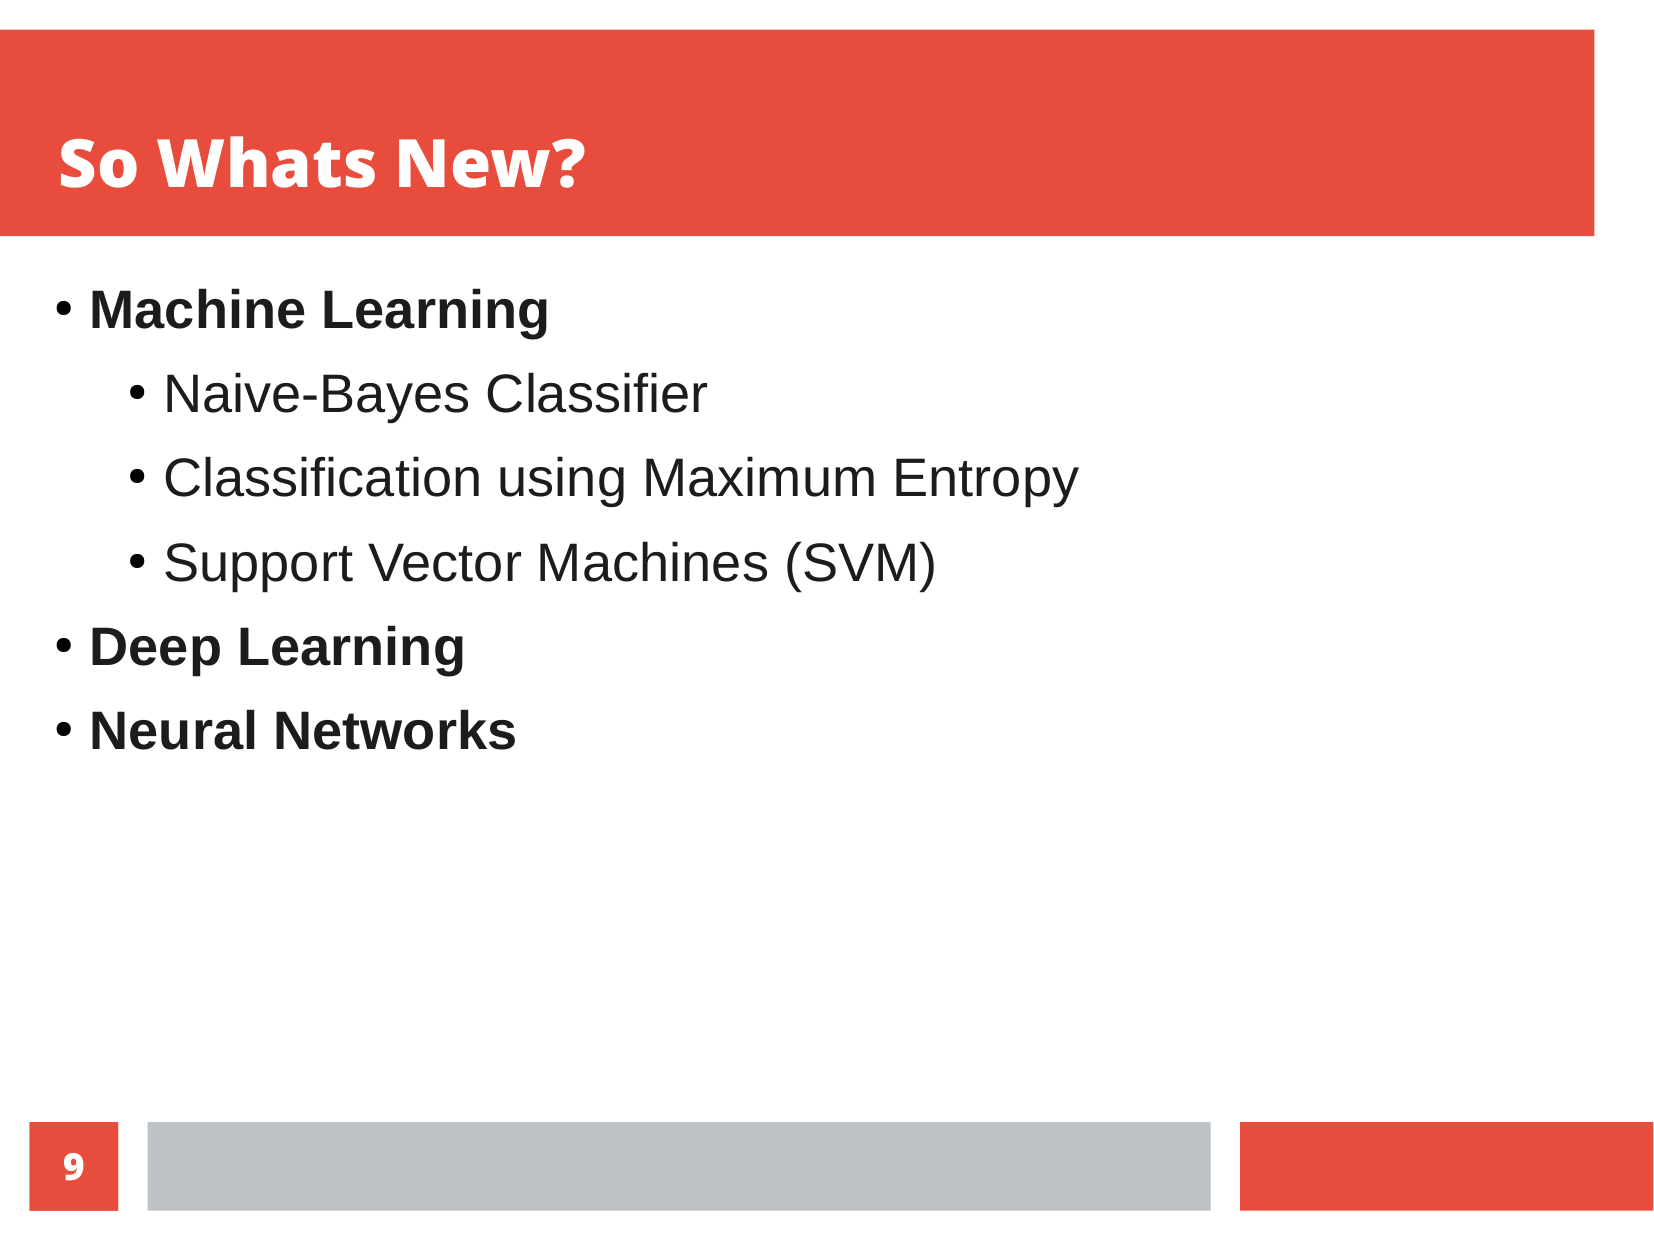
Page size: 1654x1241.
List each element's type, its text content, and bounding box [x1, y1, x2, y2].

title So Whats New? [59, 59, 1595, 207]
list Machine Learning Naive-Bayes Classifier Classification using Maximum Entropy Support Vector Machines (SVM) Deep Learning Neural Networks [54, 279, 1561, 1047]
